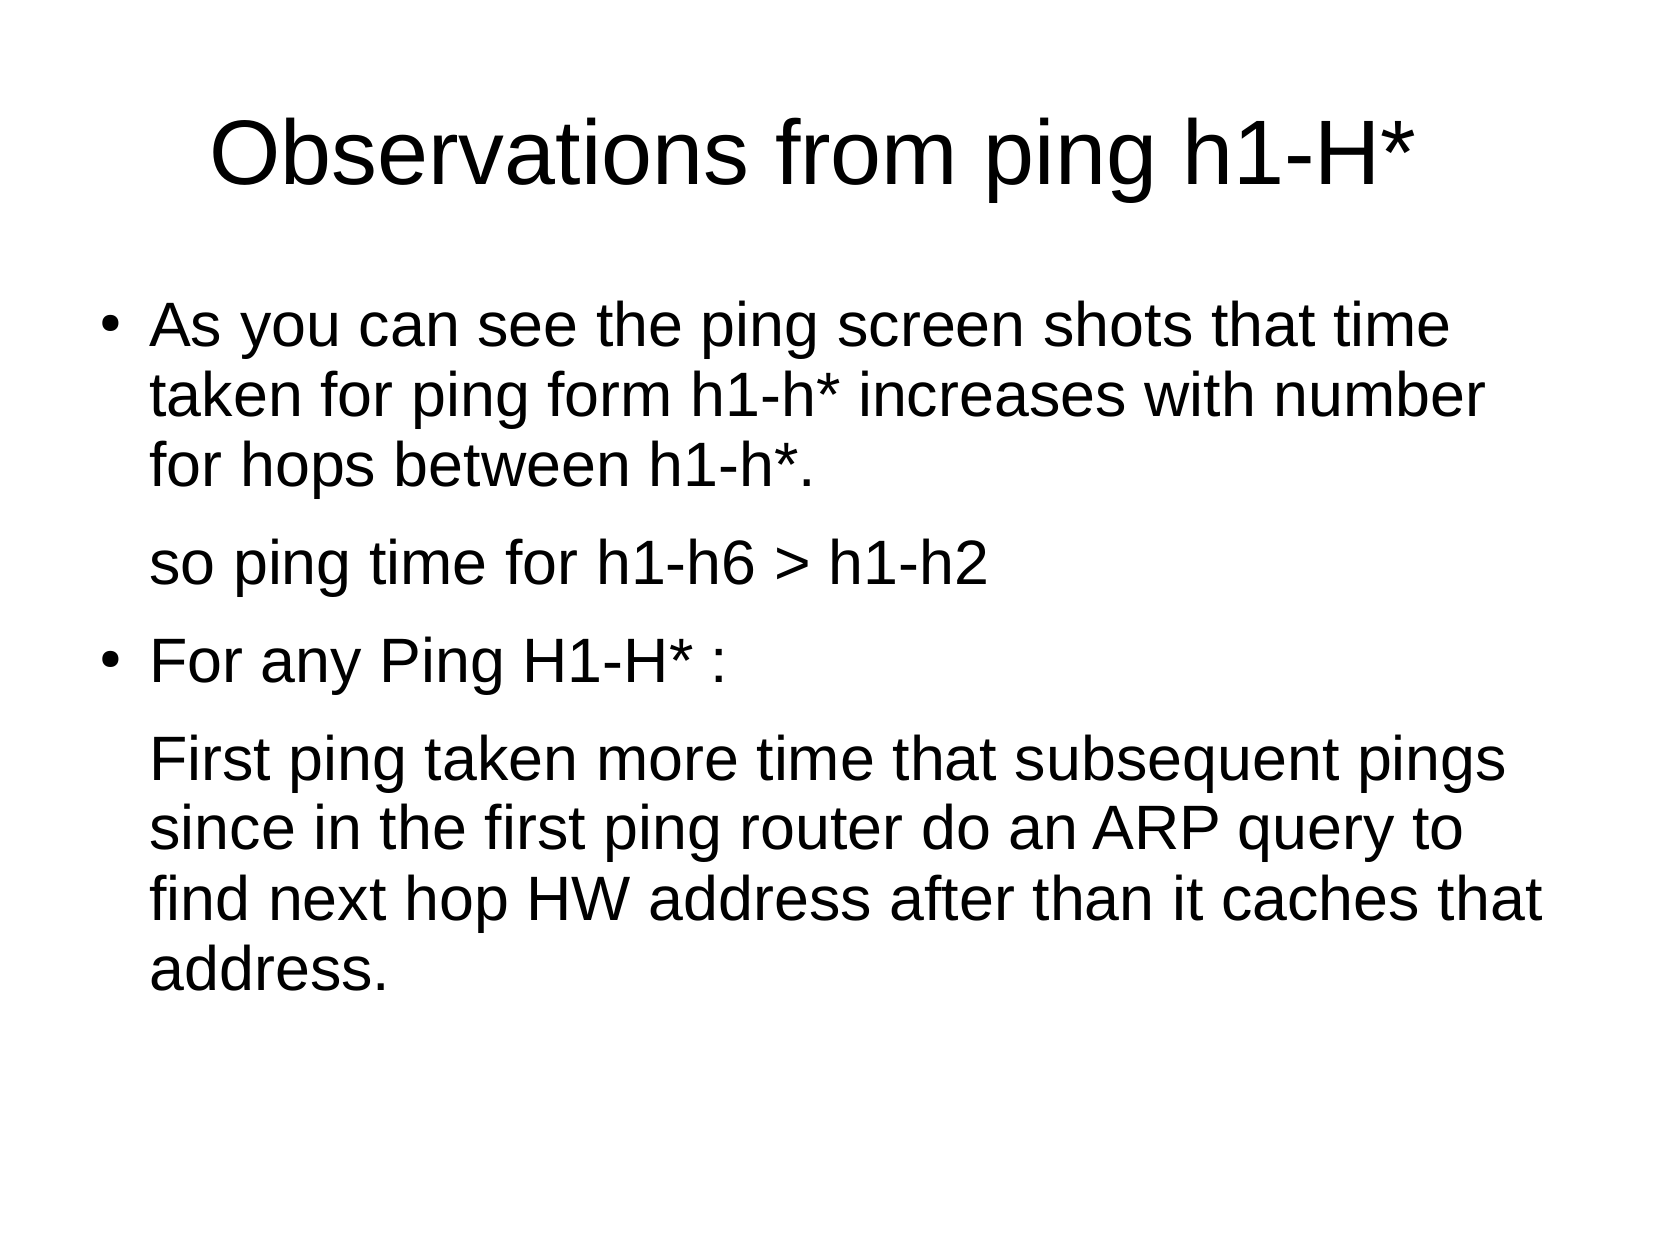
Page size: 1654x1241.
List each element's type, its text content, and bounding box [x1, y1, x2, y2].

title Observations from ping h1-H* [82, 49, 1571, 257]
list As you can see the ping screen shots that time taken for ping form h1-h* increases with number for hops between h1-h*. so ping time for h1-h6 > h1-h2 For any Ping H1-H* : First ping taken more time that subsequent pings since in the first ping router do an ARP query to find next hop HW address after than it caches that address. [82, 290, 1571, 1010]
